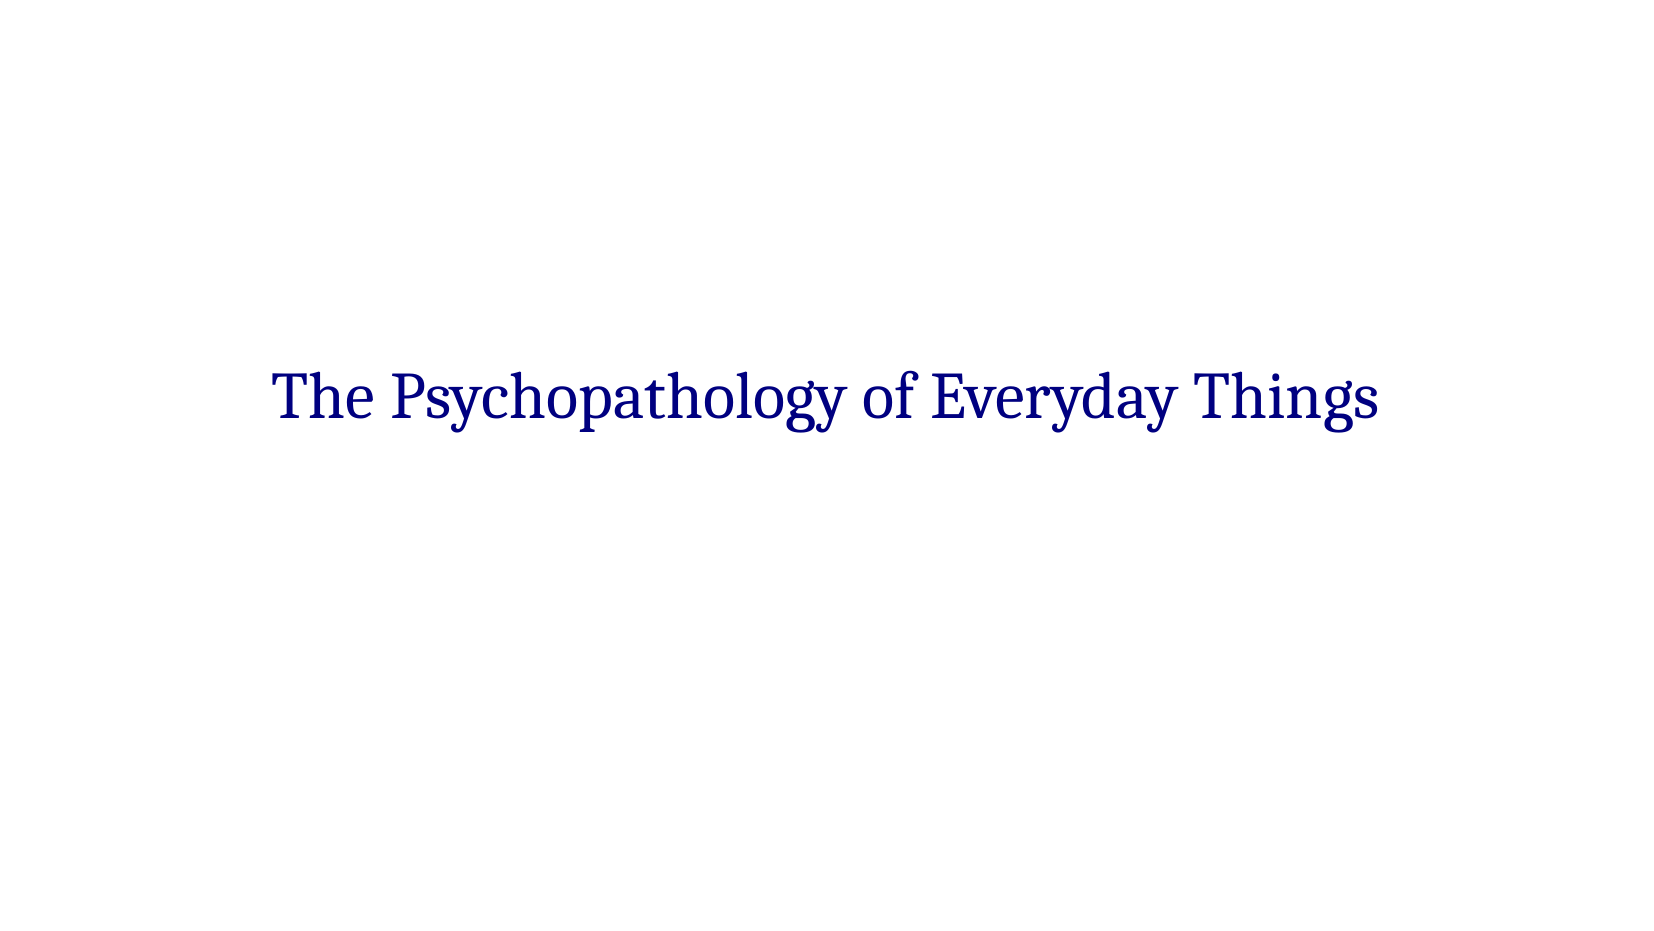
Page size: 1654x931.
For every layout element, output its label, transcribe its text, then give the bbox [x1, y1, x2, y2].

subtitle The Psychopathology of Everyday Things [82, 37, 1571, 757]
